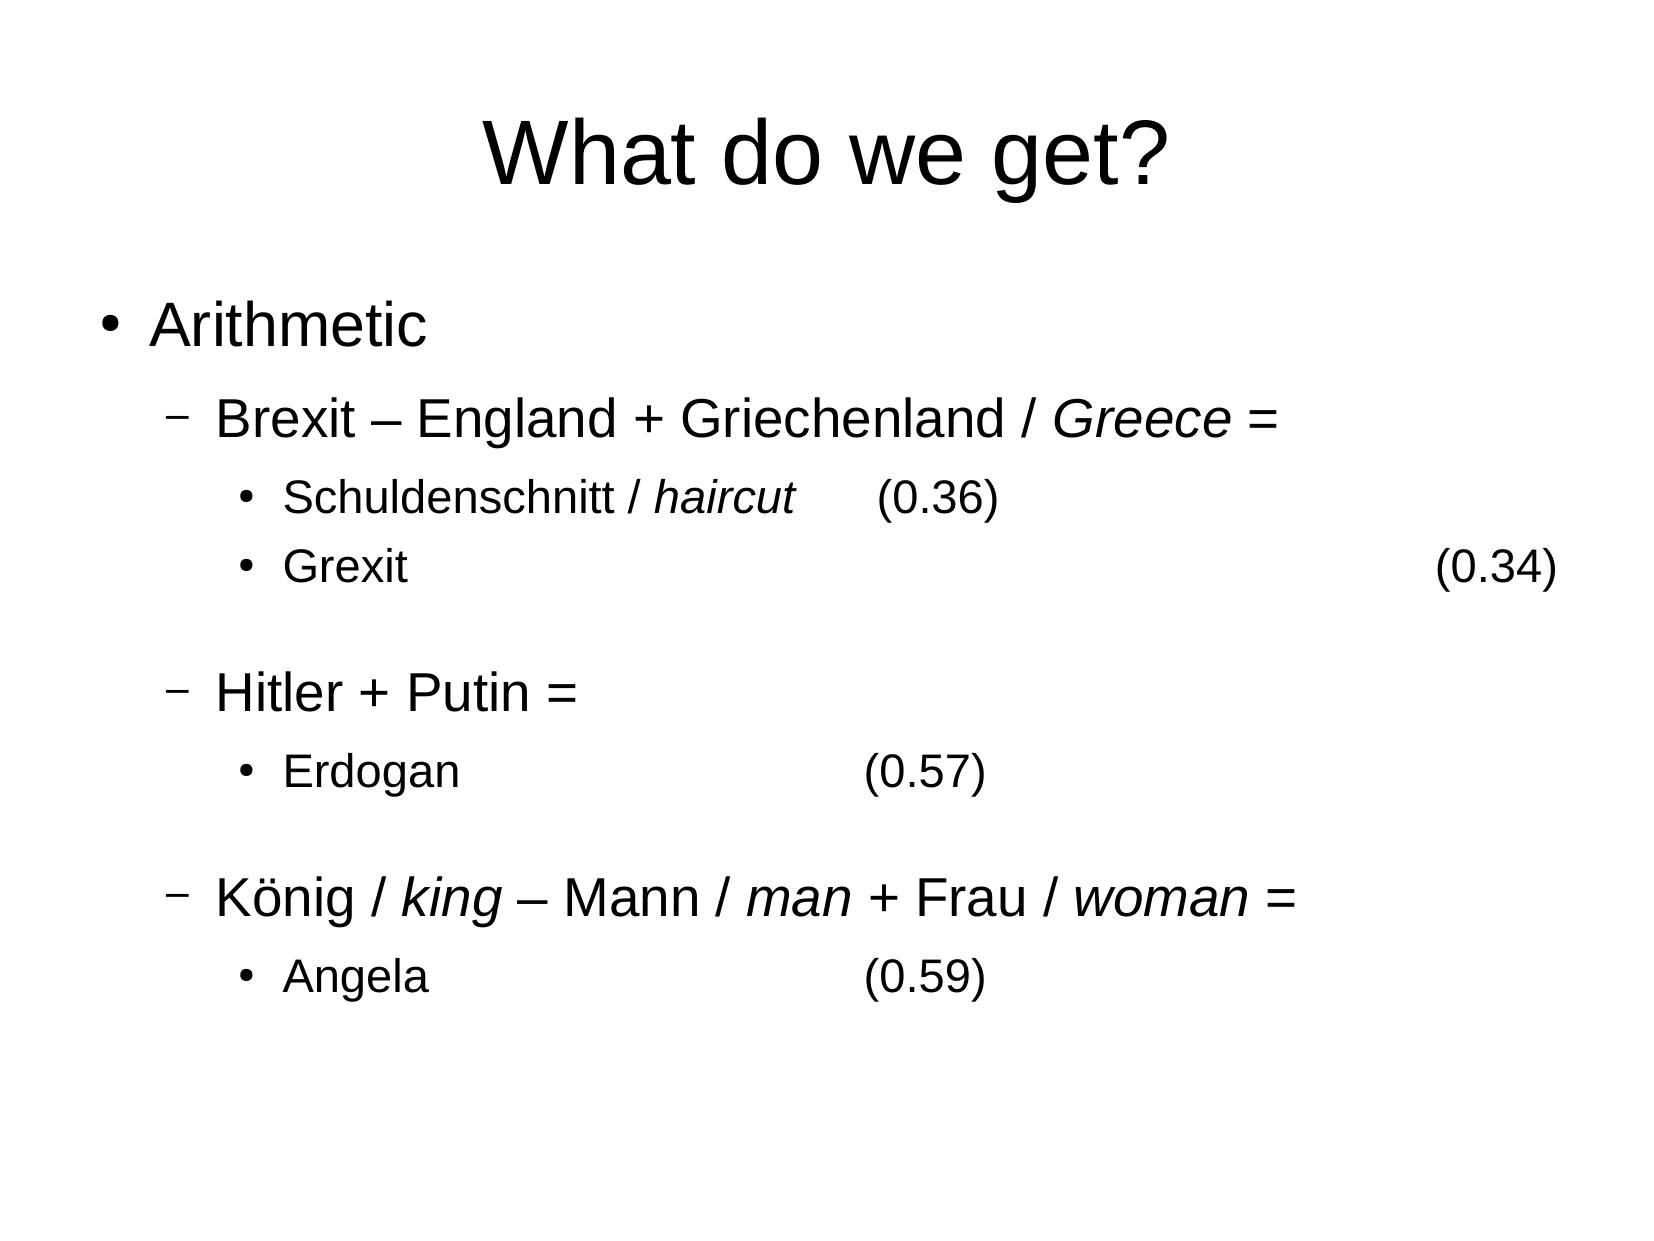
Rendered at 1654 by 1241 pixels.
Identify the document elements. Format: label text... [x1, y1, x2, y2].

list Arithmetic Brexit – England + Griechenland / Greece = Schuldenschnitt / haircut (0.36) Grexit (0.34) Hitler + Putin = Erdogan (0.57) König / king – Mann / man + Frau / woman = Angela (0.59) [82, 290, 1571, 1010]
title What do we get? [82, 49, 1571, 257]
